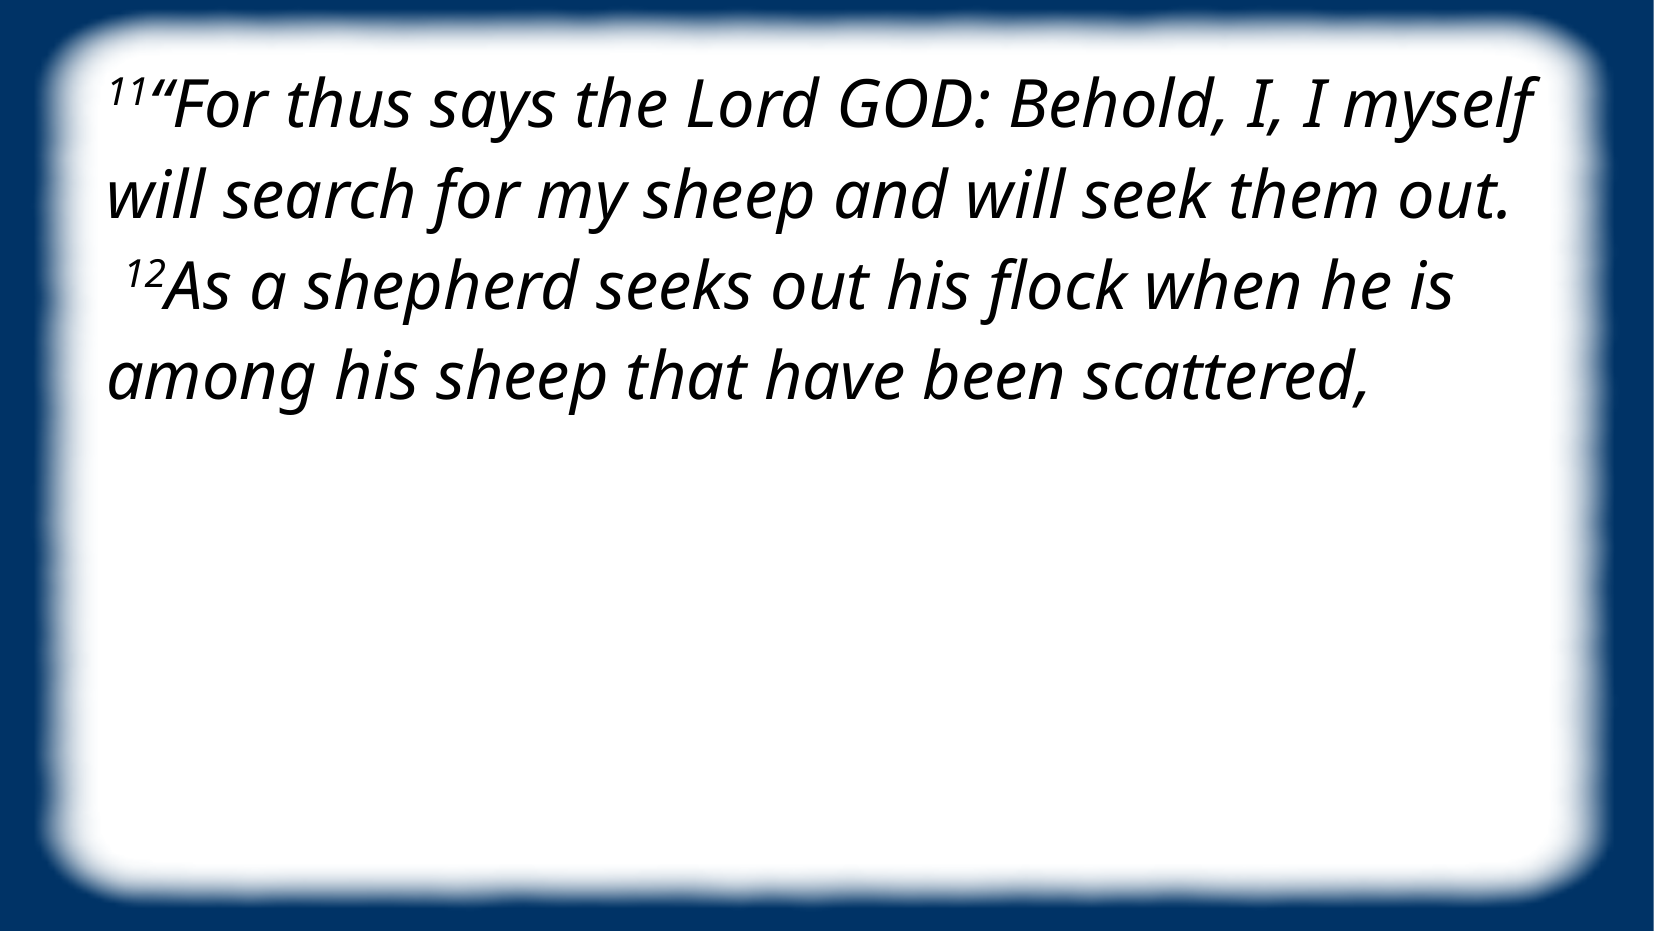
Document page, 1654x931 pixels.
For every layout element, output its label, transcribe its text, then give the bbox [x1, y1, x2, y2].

text_box 11“For thus says the Lord GOD: Behold, I, I myself will search for my sheep and will seek them out. 12As a shepherd seeks out his flock when he is among his sheep that have been scattered, [91, 49, 1562, 419]
picture [0, 0, 1654, 931]
